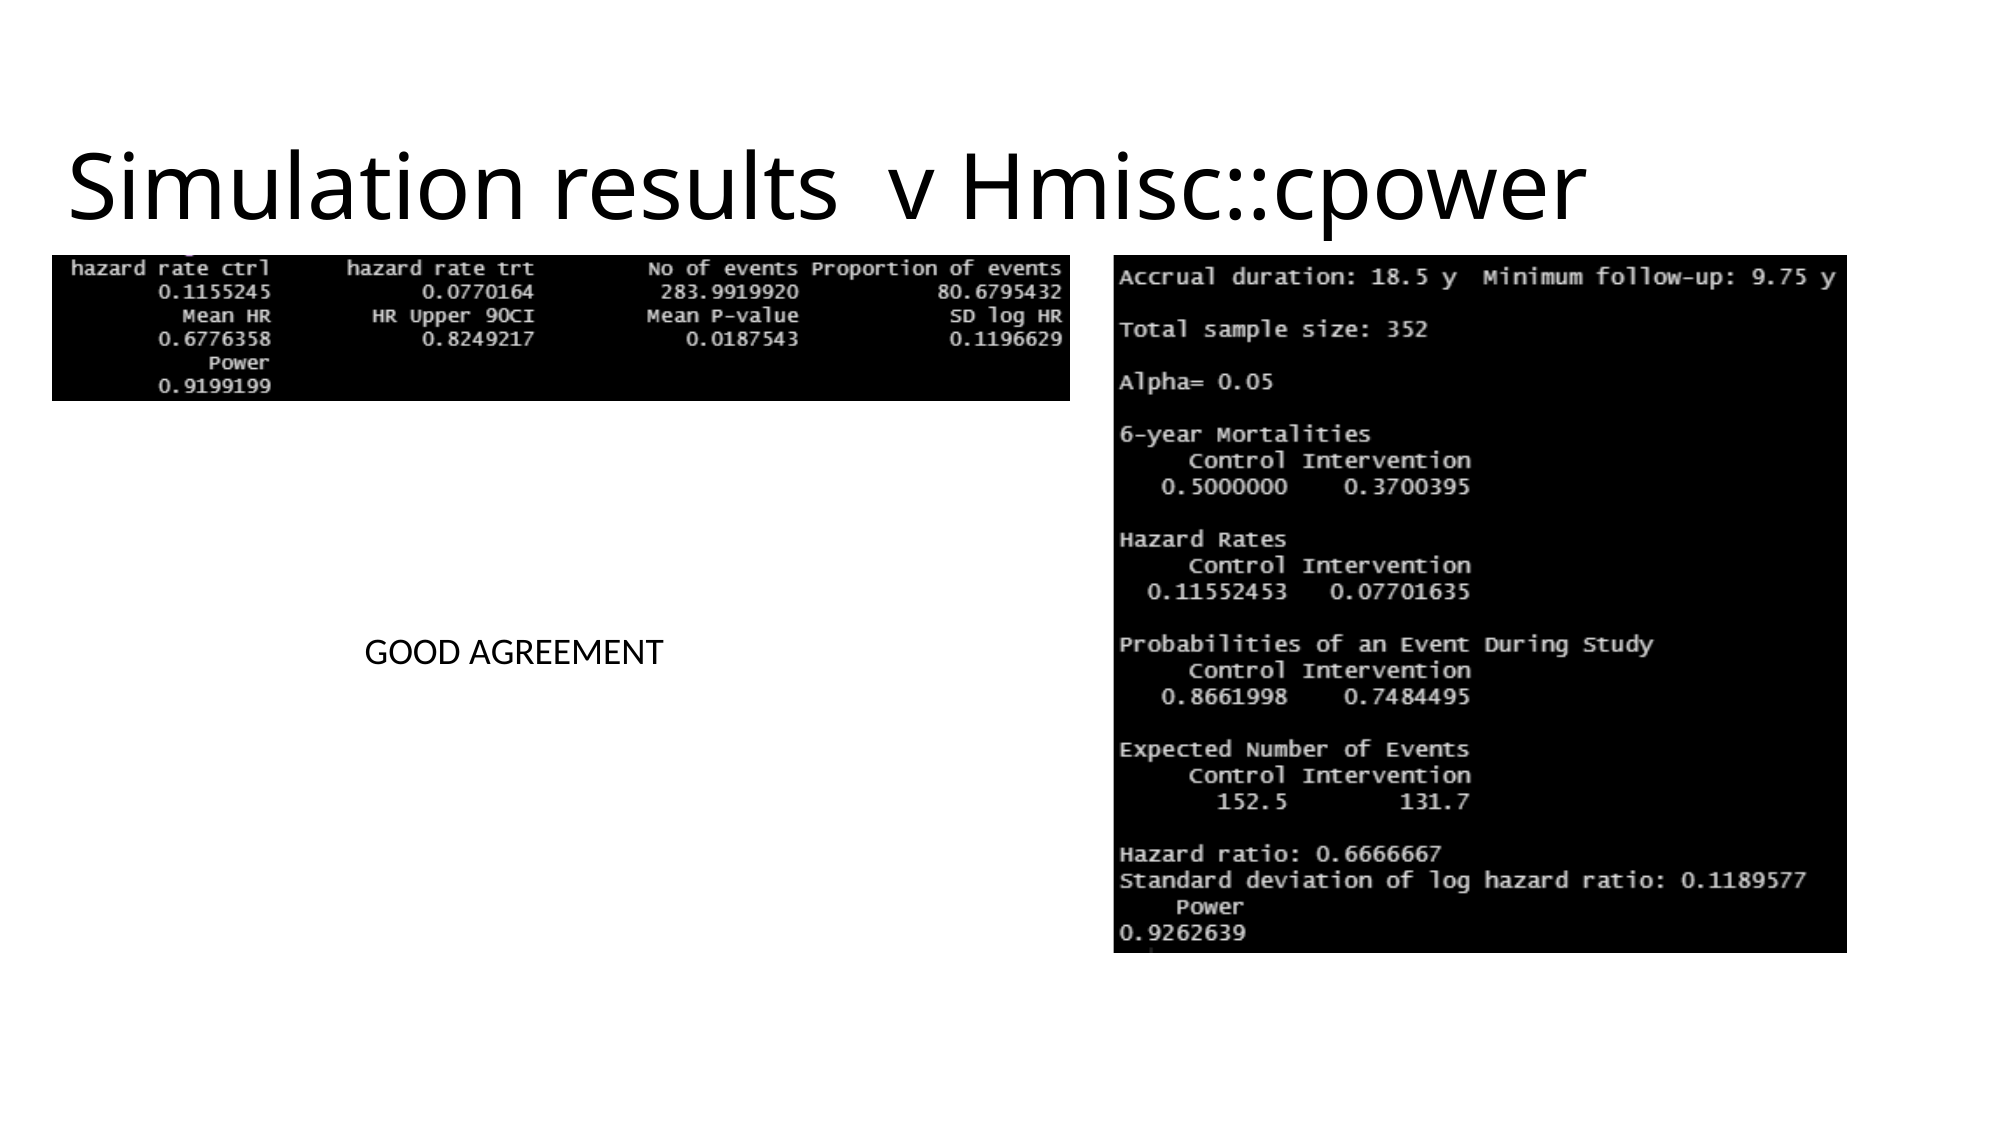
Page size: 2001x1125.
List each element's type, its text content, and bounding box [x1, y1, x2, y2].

title Simulation results v Hmisc::cpower [52, 81, 1778, 299]
text_box GOOD AGREEMENT [349, 619, 1272, 681]
picture [1113, 255, 1847, 953]
picture [52, 255, 1070, 401]
